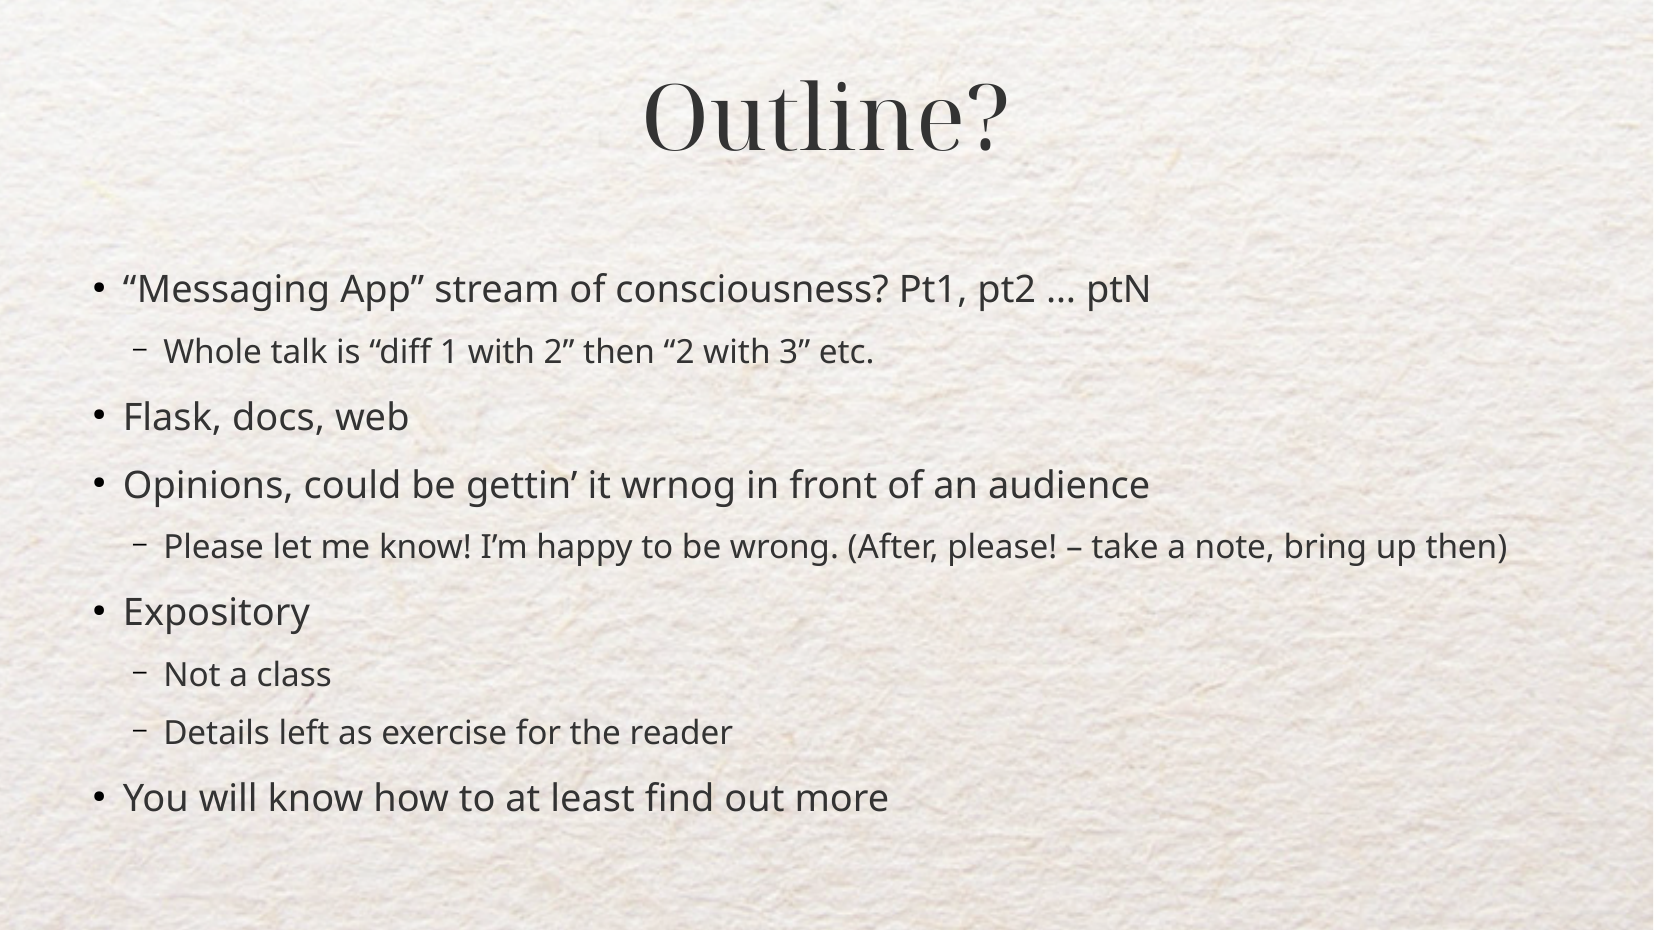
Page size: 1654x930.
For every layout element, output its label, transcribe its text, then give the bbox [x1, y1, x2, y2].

title Outline? [82, 37, 1571, 193]
picture [0, 0, 1654, 930]
list “Messaging App” stream of consciousness? Pt1, pt2 … ptN Whole talk is “diff 1 with 2” then “2 with 3” etc. Flask, docs, web Opinions, could be gettin’ it wrnog in front of an audience Please let me know! I’m happy to be wrong. (After, please! – take a note, bring up then) Expository Not a class Details left as exercise for the reader You will know how to at least find out more [82, 262, 1571, 825]
